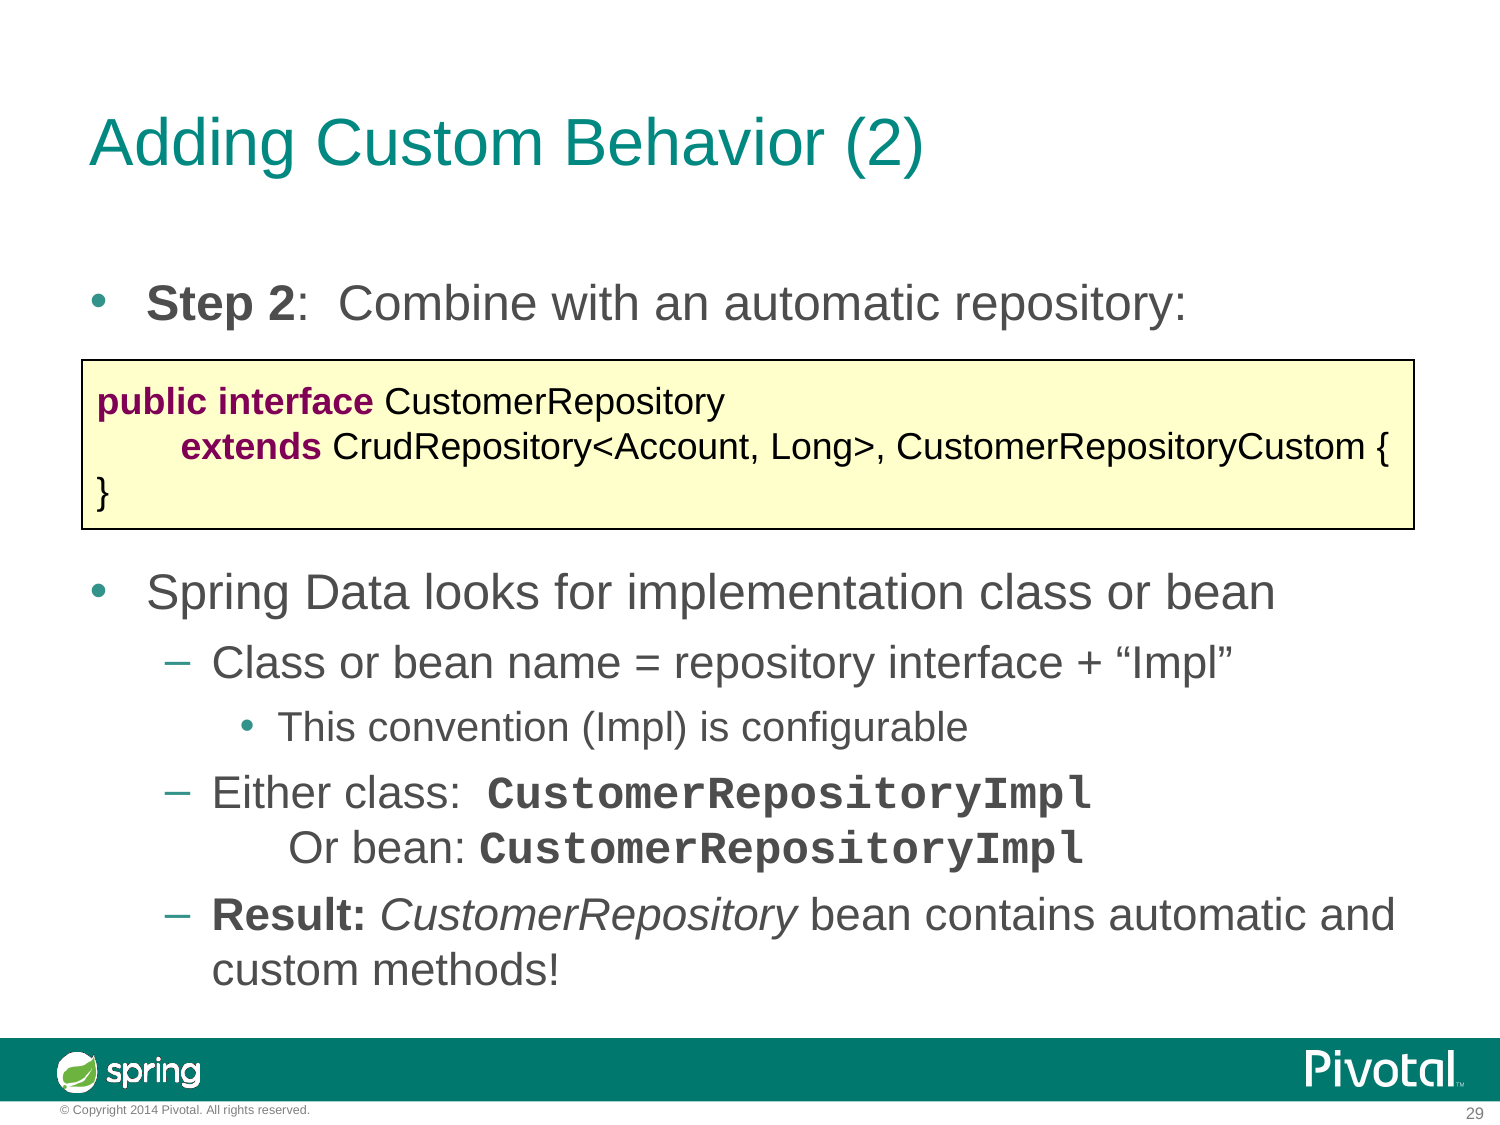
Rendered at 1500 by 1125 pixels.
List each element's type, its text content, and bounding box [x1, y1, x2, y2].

text_box public interface CustomerRepository extends CrudRepository<Account, Long>, CustomerRepositoryCustom { } [81, 359, 1414, 529]
picture [1306, 1050, 1464, 1087]
title Adding Custom Behavior (2) [75, 45, 1426, 233]
picture [32, 1041, 210, 1103]
list Step 2: Combine with an automatic repository: Spring Data looks for implementation class or bean Class or bean name = repository interface + “Impl” This convention (Impl) is configurable Either class: CustomerRepositoryImpl Or bean: CustomerRepositoryImpl Result: CustomerRepository bean contains automatic and custom methods! [75, 262, 1426, 1005]
